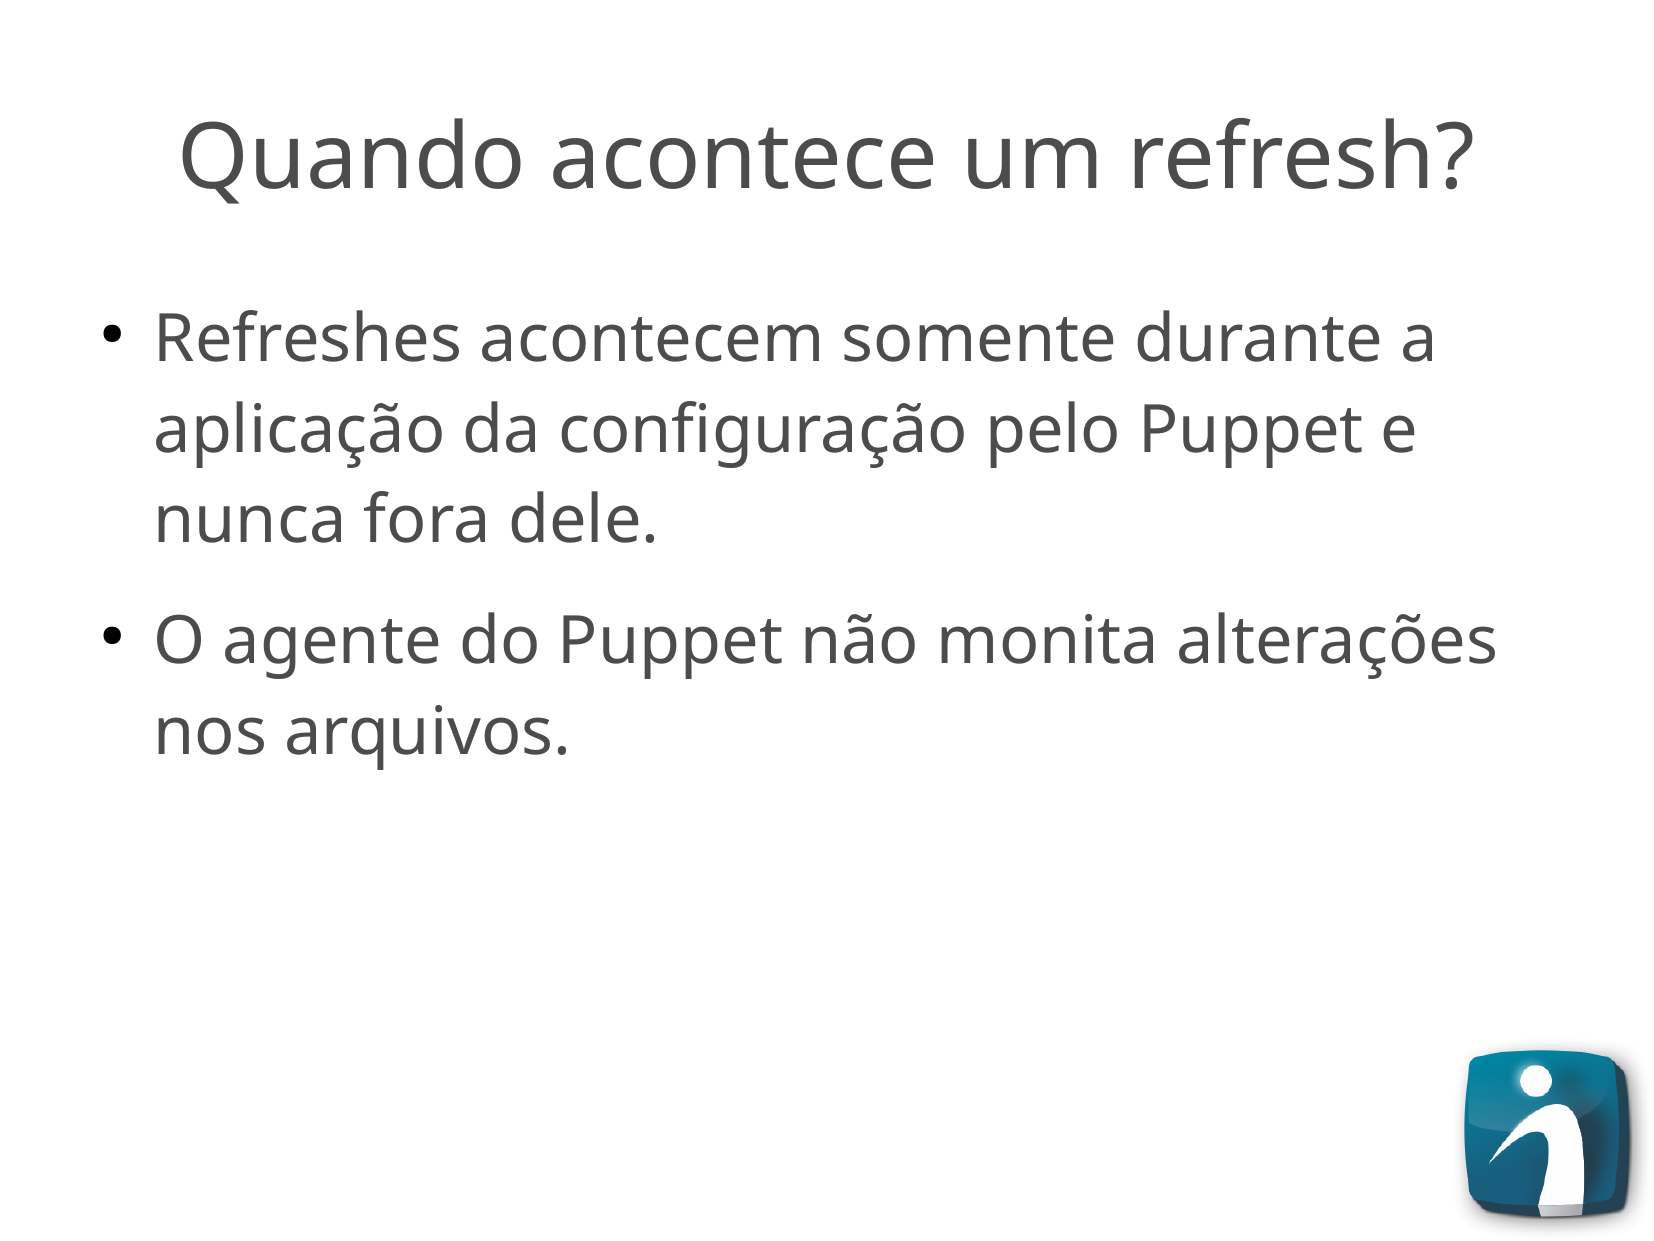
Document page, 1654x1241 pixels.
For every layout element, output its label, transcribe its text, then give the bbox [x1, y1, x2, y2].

list Refreshes acontecem somente durante a aplicação da configuração pelo Puppet e nunca fora dele. O agente do Puppet não monita alterações nos arquivos. [82, 290, 1571, 1010]
picture [1447, 1035, 1654, 1241]
title Quando acontece um refresh? [82, 49, 1571, 257]
